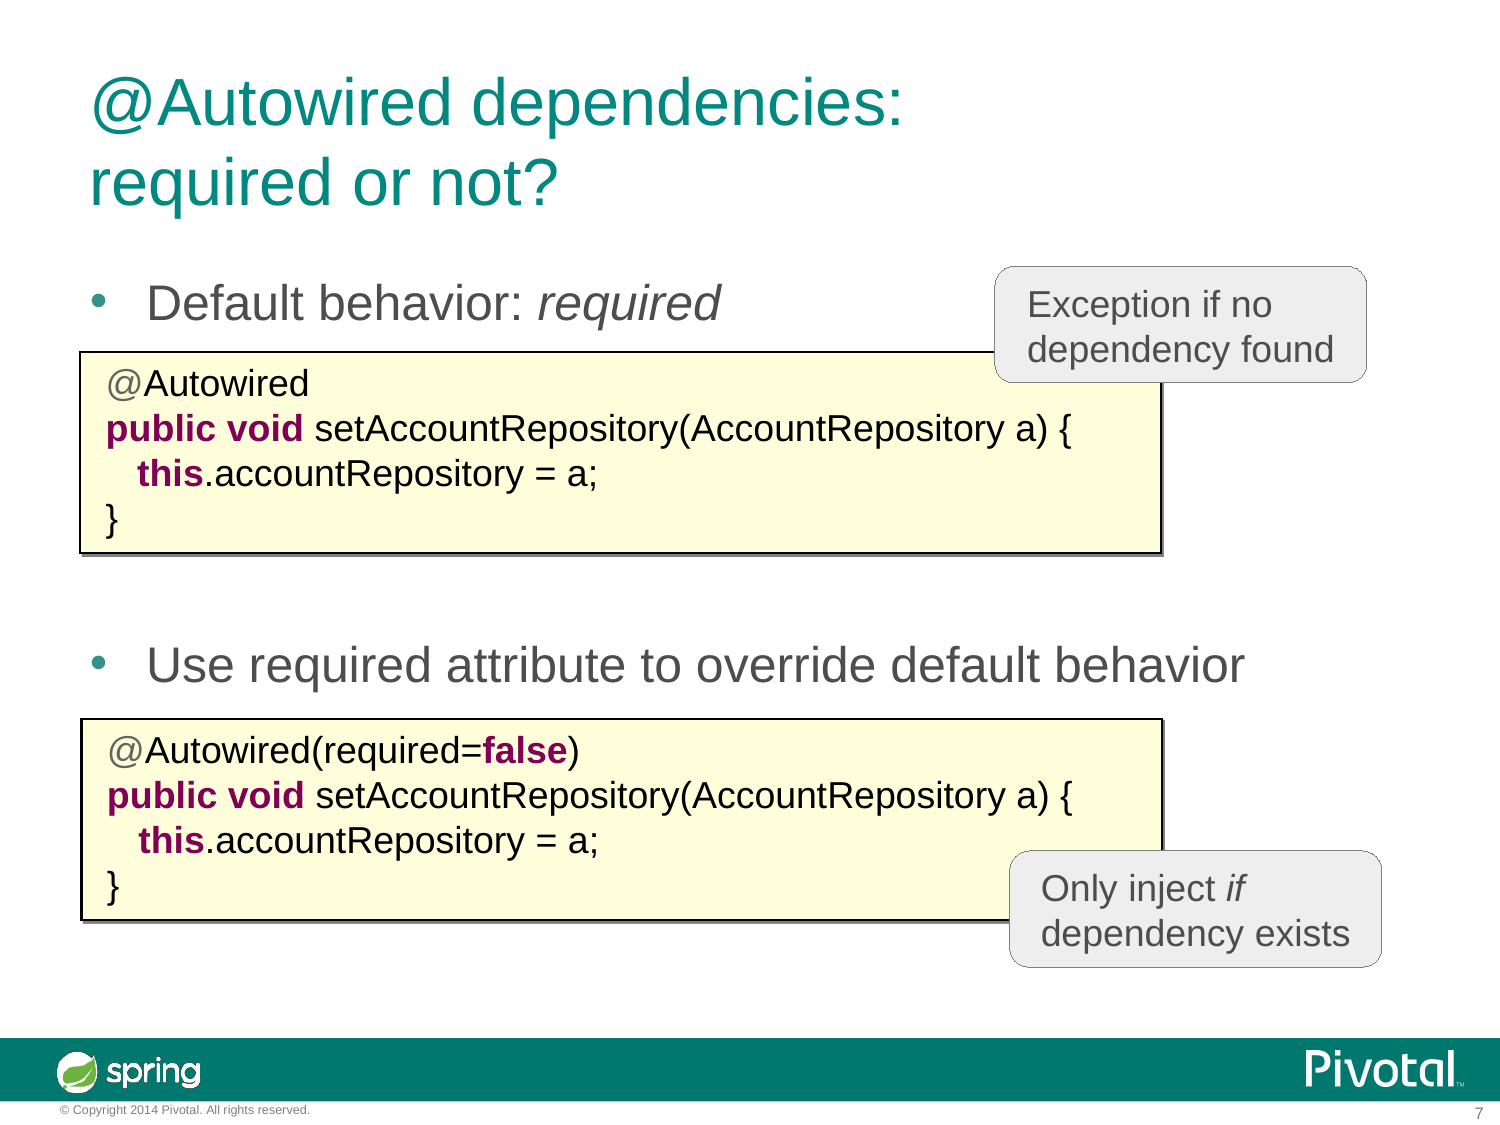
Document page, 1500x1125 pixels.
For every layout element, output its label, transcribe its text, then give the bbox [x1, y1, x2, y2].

picture [1306, 1050, 1464, 1087]
text_box @Autowired public void setAccountRepository(AccountRepository a) { this.accountRepository = a; } [80, 351, 1161, 553]
title @Autowired dependencies: required or not? [75, 45, 1426, 233]
text_box Exception if no dependency found [994, 266, 1367, 383]
text_box @Autowired(required=false) public void setAccountRepository(AccountRepository a) { this.accountRepository = a; } [81, 718, 1162, 921]
picture [32, 1041, 210, 1103]
text_box Only inject if dependency exists [1009, 850, 1382, 968]
list Default behavior: required Use required attribute to override default behavior [75, 262, 1426, 1005]
